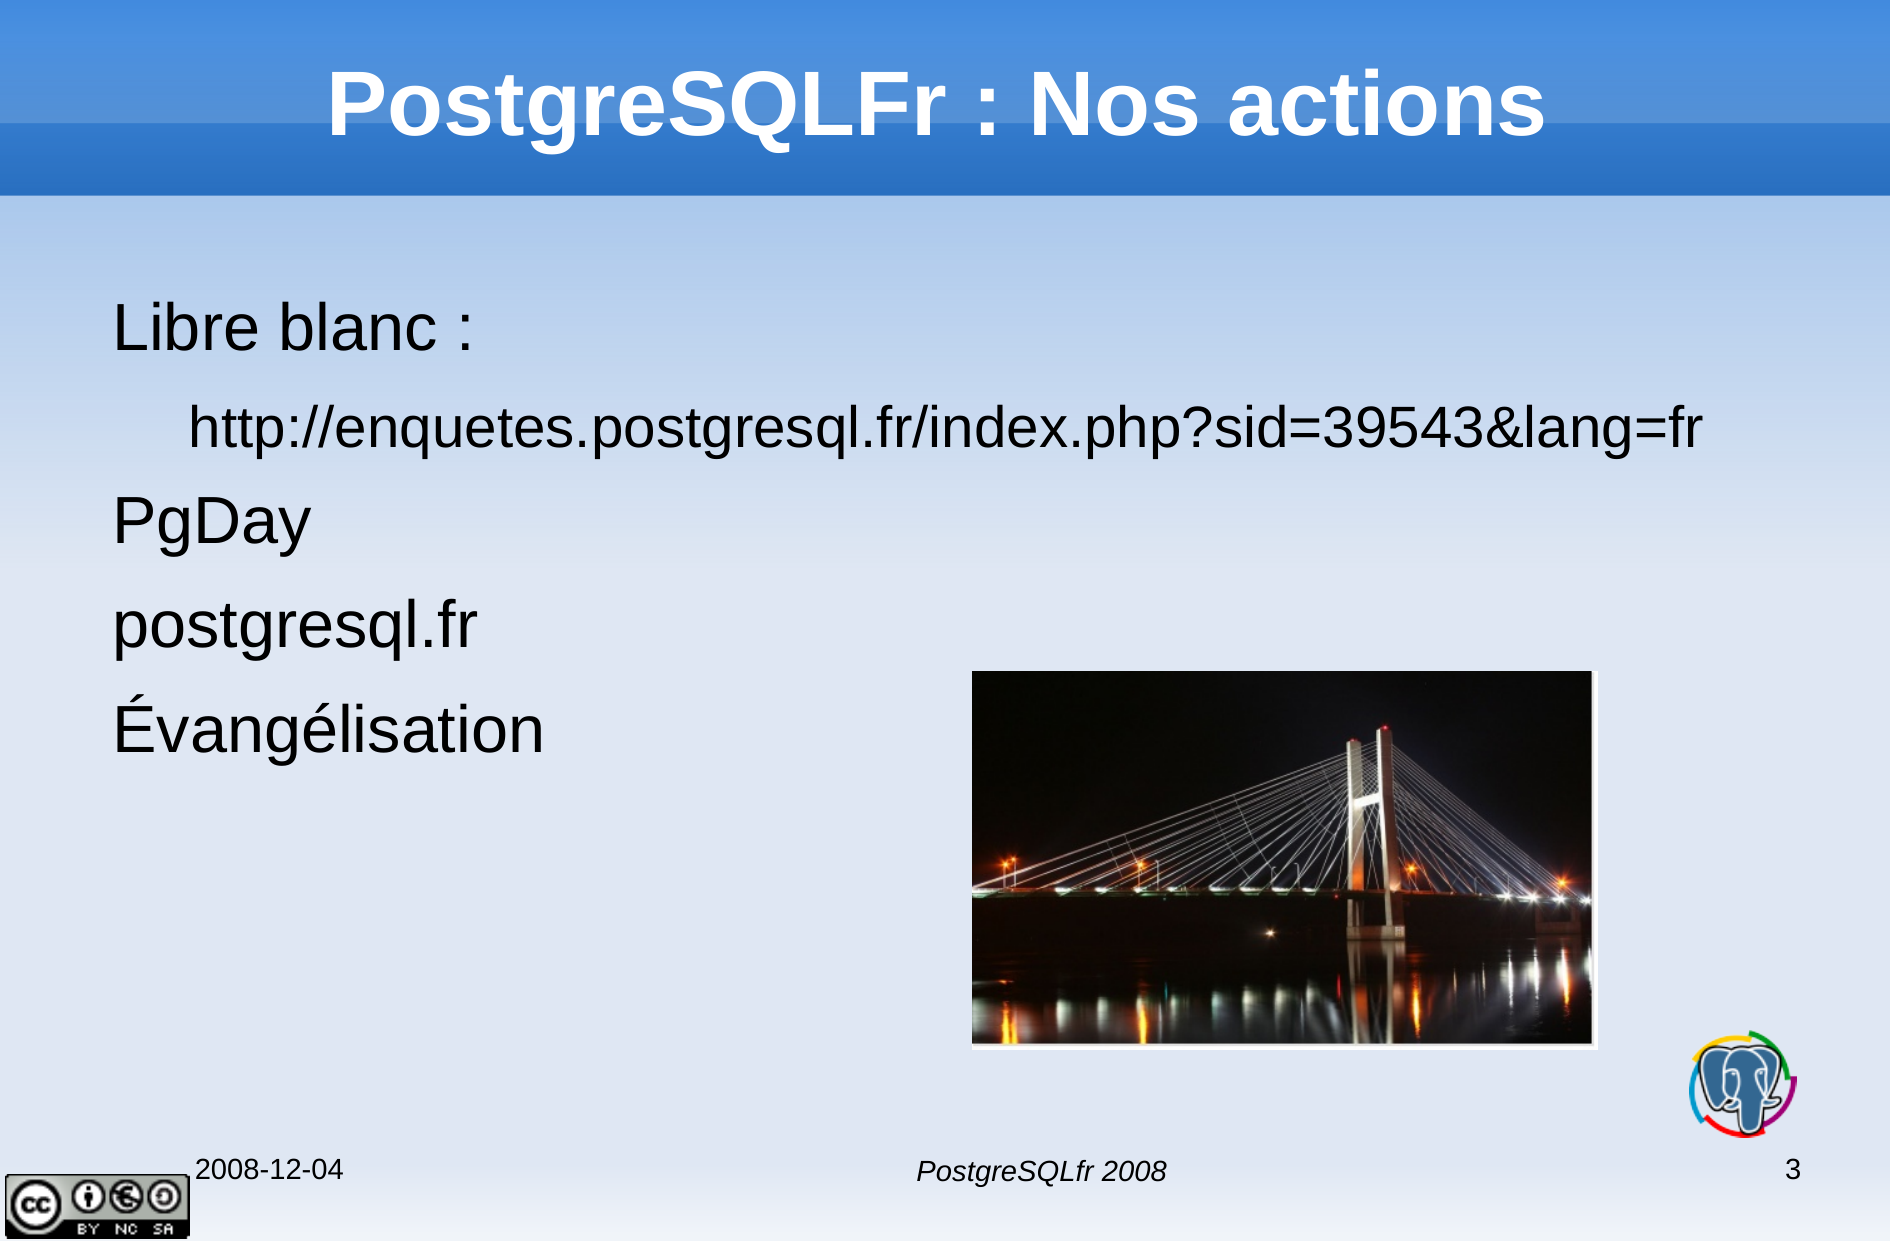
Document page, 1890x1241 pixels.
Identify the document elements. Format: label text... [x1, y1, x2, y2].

list Libre blanc : http://enquetes.postgresql.fr/index.php?sid=39543&lang=fr PgDay postgresql.fr Évangélisation [94, 290, 1796, 1109]
picture [0, 0, 1890, 1241]
title PostgreSQLFr : Nos actions [87, 0, 1789, 208]
